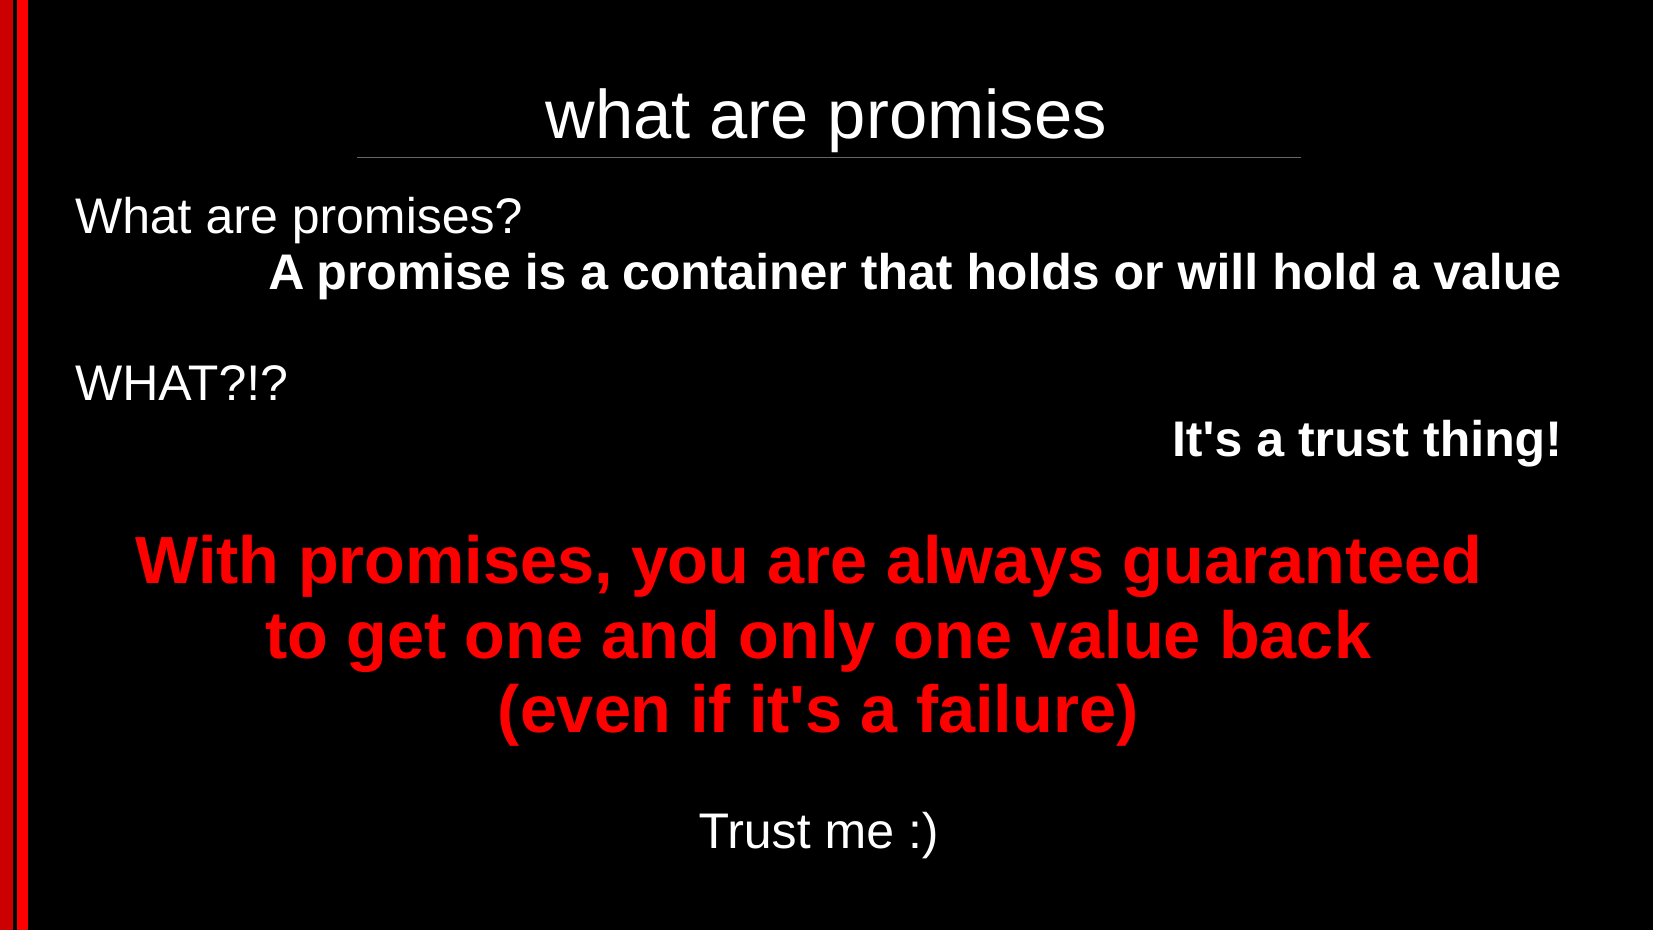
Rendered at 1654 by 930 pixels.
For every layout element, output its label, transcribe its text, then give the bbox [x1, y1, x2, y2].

title what are promises [82, 36, 1571, 193]
subtitle What are promises? A promise is a container that holds or will hold a value WHAT?!? It's a trust thing! With promises, you are always guaranteed to get one and only one value back (even if it's a failure) Trust me :) [74, 158, 1563, 889]
